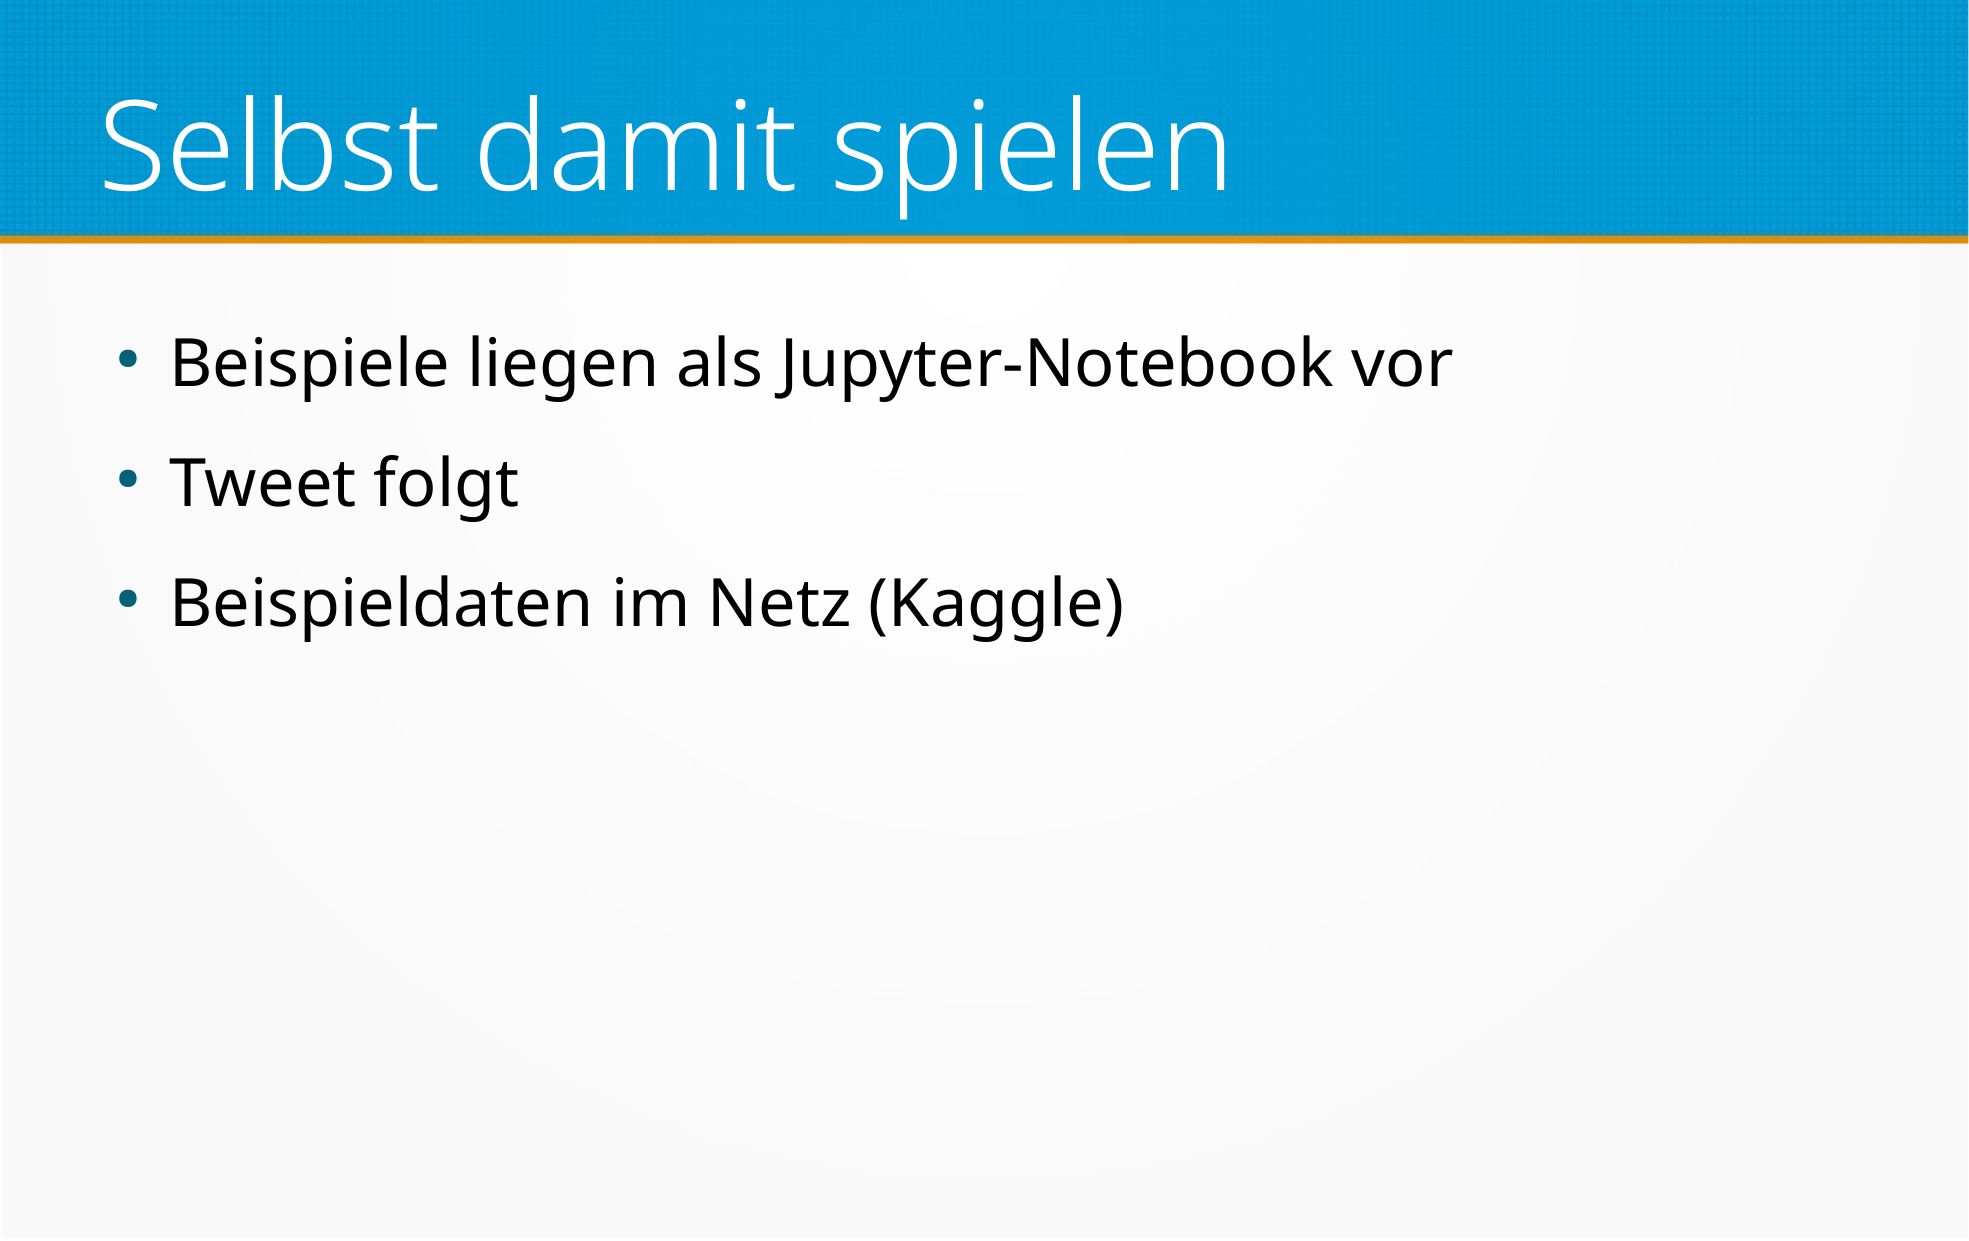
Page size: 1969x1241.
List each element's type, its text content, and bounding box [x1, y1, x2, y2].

title Selbst damit spielen [98, 19, 1870, 227]
list Beispiele liegen als Jupyter-Notebook vor Tweet folgt Beispieldaten im Netz (Kaggle) [98, 315, 1861, 1081]
picture [0, 233, 1969, 1241]
